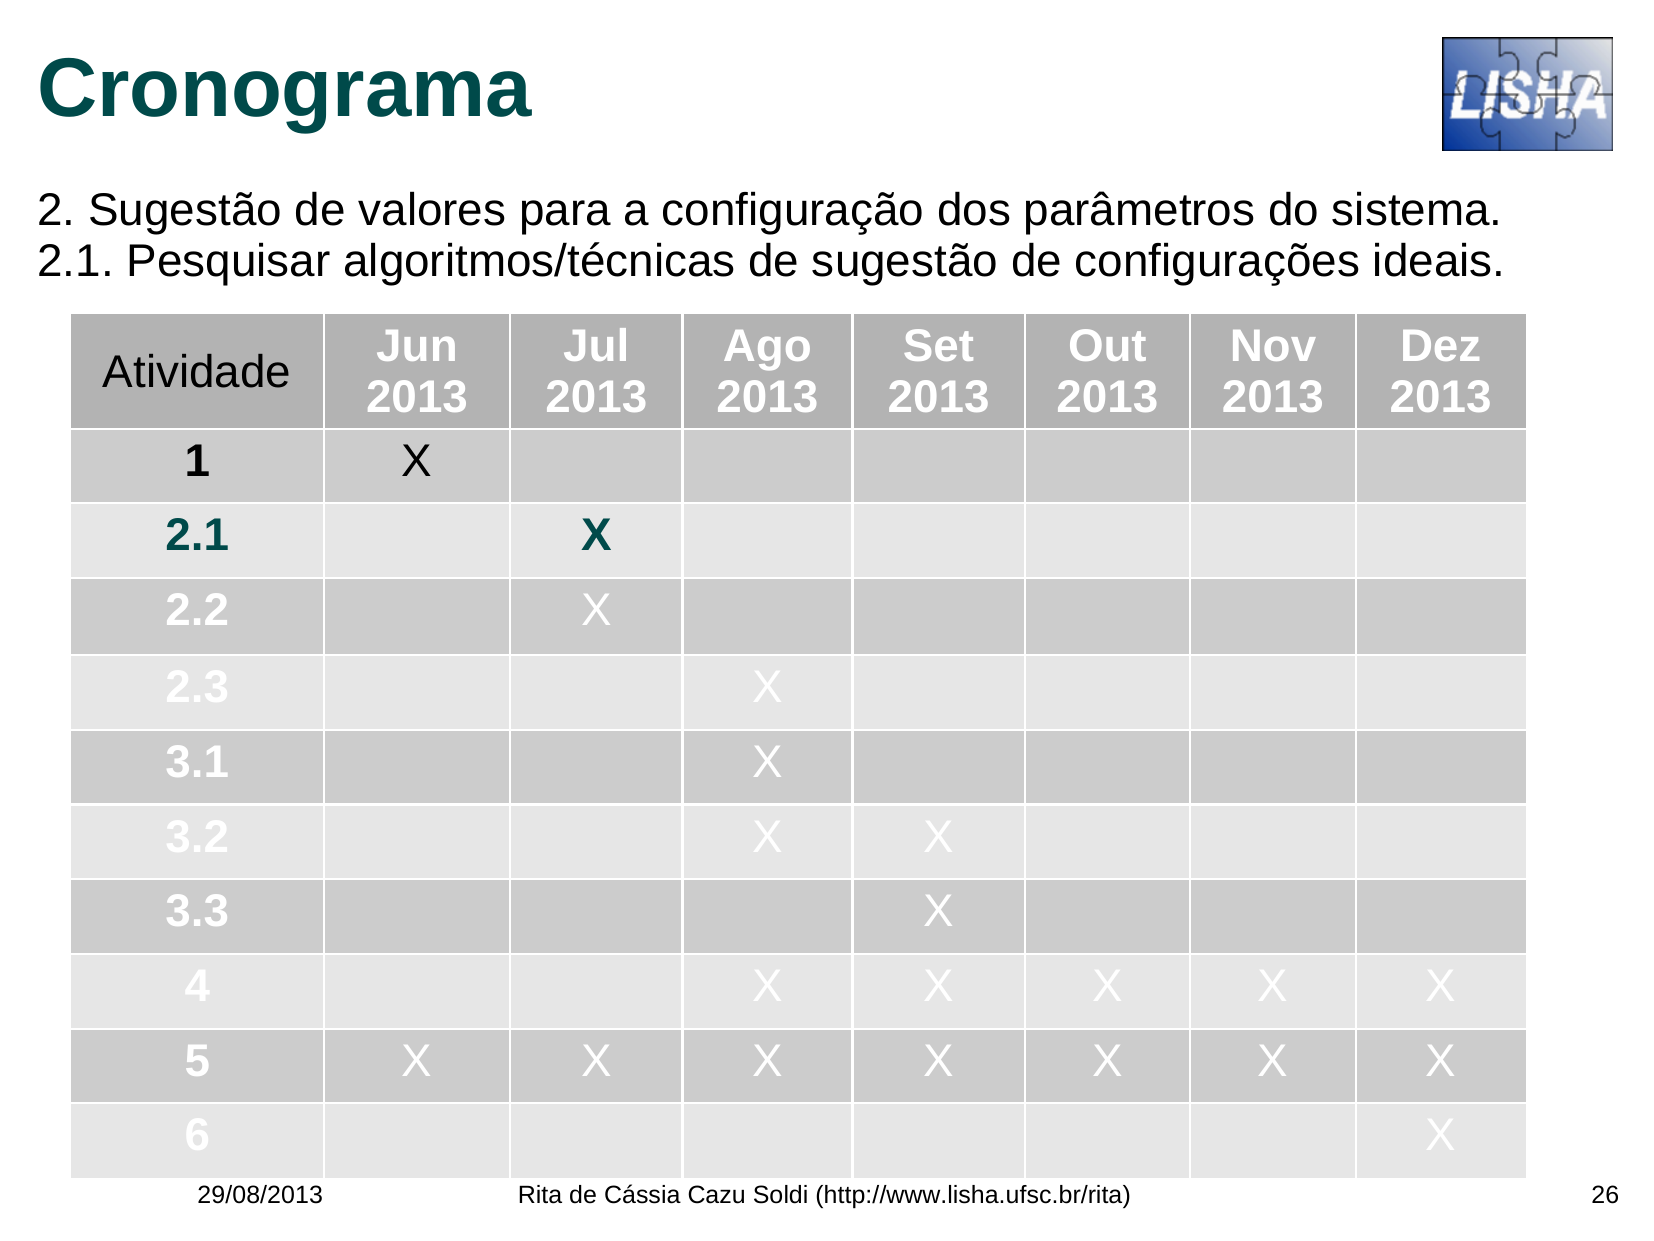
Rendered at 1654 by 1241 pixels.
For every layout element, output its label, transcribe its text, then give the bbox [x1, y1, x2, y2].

table_cell [325, 731, 509, 803]
table_cell 3.2 [71, 806, 323, 878]
table_cell [1026, 806, 1189, 878]
table_cell [684, 579, 851, 654]
table_cell X [511, 1030, 681, 1102]
table_cell X [1357, 1104, 1526, 1178]
table_cell [1357, 880, 1526, 953]
table_cell X [684, 656, 851, 729]
table_cell [1357, 806, 1526, 878]
table_cell [1357, 504, 1526, 577]
table_cell [511, 880, 681, 953]
table_cell X [684, 806, 851, 878]
table_cell [325, 504, 509, 577]
table_cell [325, 656, 509, 729]
table_cell [325, 955, 509, 1028]
table_cell X [854, 955, 1024, 1028]
table_cell [511, 806, 681, 878]
table_cell X [511, 579, 681, 654]
table_cell [325, 1104, 509, 1178]
table_cell 6 [71, 1104, 323, 1178]
table_cell [1026, 430, 1189, 502]
table_cell X [854, 880, 1024, 953]
table_cell 1 [71, 430, 323, 502]
table_header Dez 2013 [1357, 314, 1526, 428]
table_cell X [684, 731, 851, 803]
table_cell [1357, 656, 1526, 729]
table_cell [511, 430, 681, 502]
table_cell 2.3 [71, 656, 323, 729]
table_cell [854, 1104, 1024, 1178]
table_header Set 2013 [854, 314, 1024, 428]
table_cell [1191, 806, 1355, 878]
title Cronograma [37, 37, 1426, 151]
table_cell [684, 1104, 851, 1178]
table_cell [325, 806, 509, 878]
table_cell [1026, 731, 1189, 803]
table_cell [511, 656, 681, 729]
table_cell [1026, 656, 1189, 729]
table_cell [511, 731, 681, 803]
table_header Atividade [71, 314, 323, 428]
table_cell [511, 1104, 681, 1178]
table_cell 5 [71, 1030, 323, 1102]
table_cell [854, 430, 1024, 502]
table_cell [1191, 1104, 1355, 1178]
table_cell [1357, 430, 1526, 502]
table_cell [1357, 731, 1526, 803]
table_cell 2.1 [71, 504, 323, 577]
table_cell [684, 430, 851, 502]
table_cell [854, 579, 1024, 654]
table_cell [325, 579, 509, 654]
table_cell [1026, 504, 1189, 577]
table_cell X [854, 1030, 1024, 1102]
table_cell X [1357, 955, 1526, 1028]
table_cell [854, 731, 1024, 803]
table_cell X [684, 955, 851, 1028]
table_cell X [1026, 955, 1189, 1028]
table_cell [1026, 1104, 1189, 1178]
table_cell [1191, 430, 1355, 502]
table_cell [1026, 880, 1189, 953]
table_cell [1191, 579, 1355, 654]
table_cell [1191, 504, 1355, 577]
table_header Jul 2013 [511, 314, 681, 428]
table_cell X [1026, 1030, 1189, 1102]
table_cell [1357, 579, 1526, 654]
table_cell X [1191, 1030, 1355, 1102]
table_cell X [511, 504, 681, 577]
table_cell X [684, 1030, 851, 1102]
table_cell 4 [71, 955, 323, 1028]
table_cell [1191, 656, 1355, 729]
table_cell 2.2 [71, 579, 323, 654]
table_cell X [325, 1030, 509, 1102]
table_header Ago 2013 [684, 314, 851, 428]
table_cell [511, 955, 681, 1028]
table_cell X [1191, 955, 1355, 1028]
table_header Jun 2013 [325, 314, 509, 428]
list 2. Sugestão de valores para a configuração dos parâmetros do sistema. 2.1. Pesquisar algoritmos/técnicas de sugestão de configurações ideais. [37, 183, 1613, 298]
table_header Nov 2013 [1191, 314, 1355, 428]
table_cell X [1357, 1030, 1526, 1102]
table_cell [854, 504, 1024, 577]
table_cell [684, 504, 851, 577]
table_cell [325, 880, 509, 953]
table_cell [1191, 731, 1355, 803]
table_cell [684, 880, 851, 953]
picture [1442, 37, 1613, 151]
table_cell X [854, 806, 1024, 878]
table_cell X [325, 430, 509, 502]
table_cell [1026, 579, 1189, 654]
table_cell 3.1 [71, 731, 323, 803]
table_cell [1191, 880, 1355, 953]
table_cell [854, 656, 1024, 729]
table_cell 3.3 [71, 880, 323, 953]
table_header Out 2013 [1026, 314, 1189, 428]
